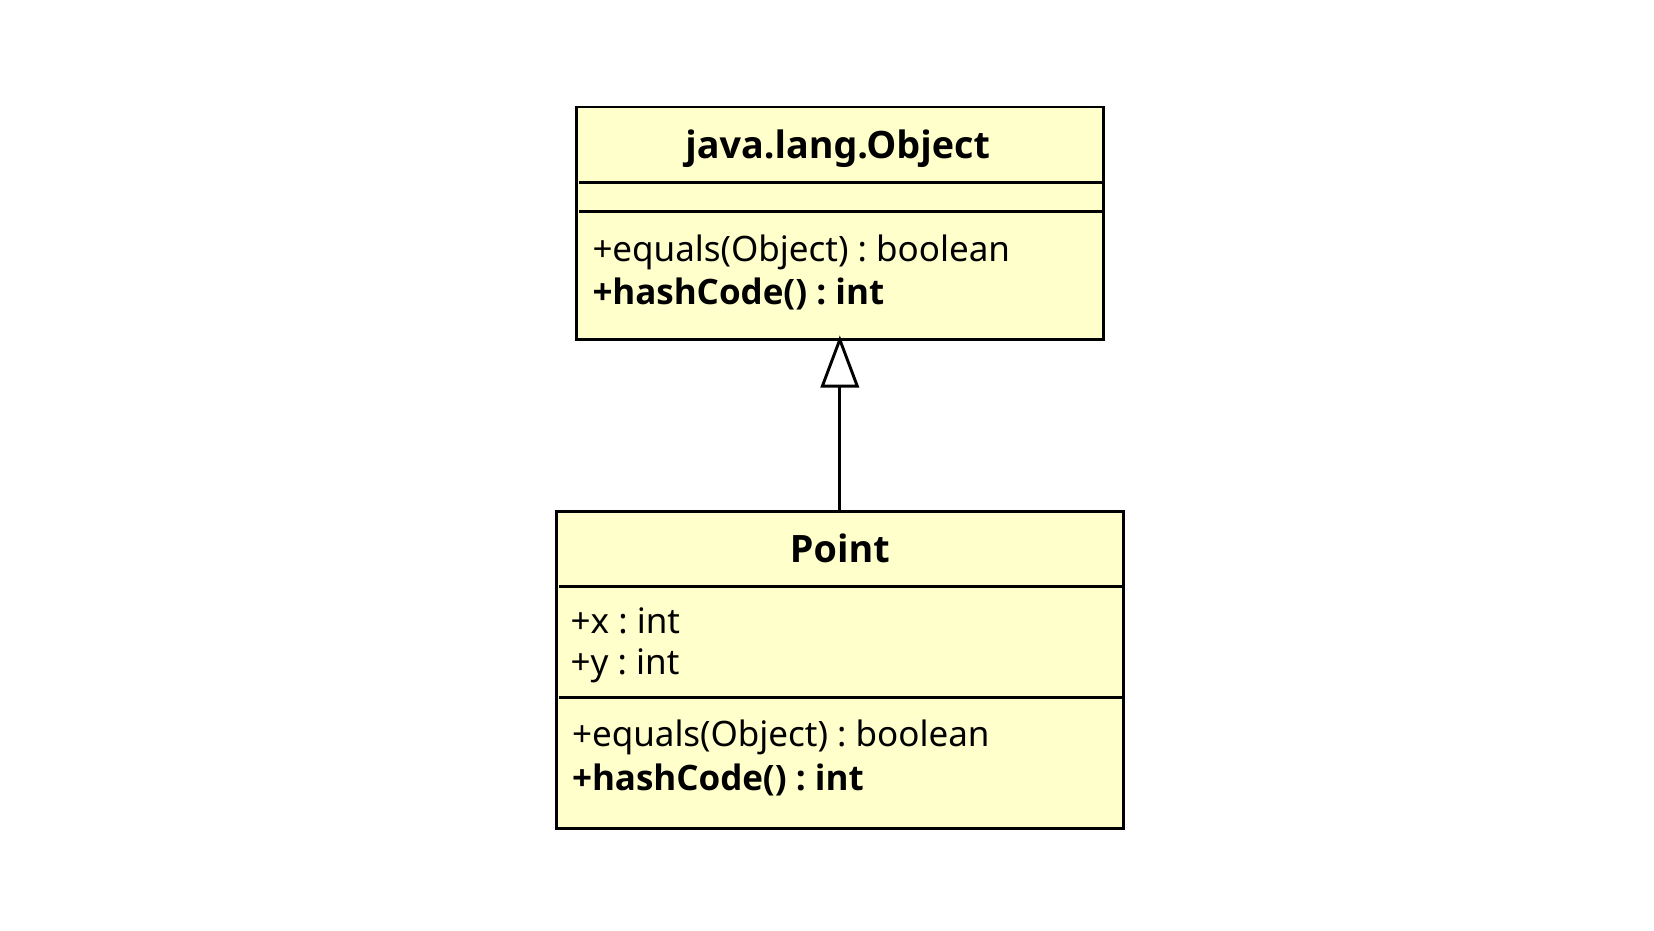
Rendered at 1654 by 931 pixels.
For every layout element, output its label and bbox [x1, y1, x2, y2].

picture [509, 58, 1171, 874]
